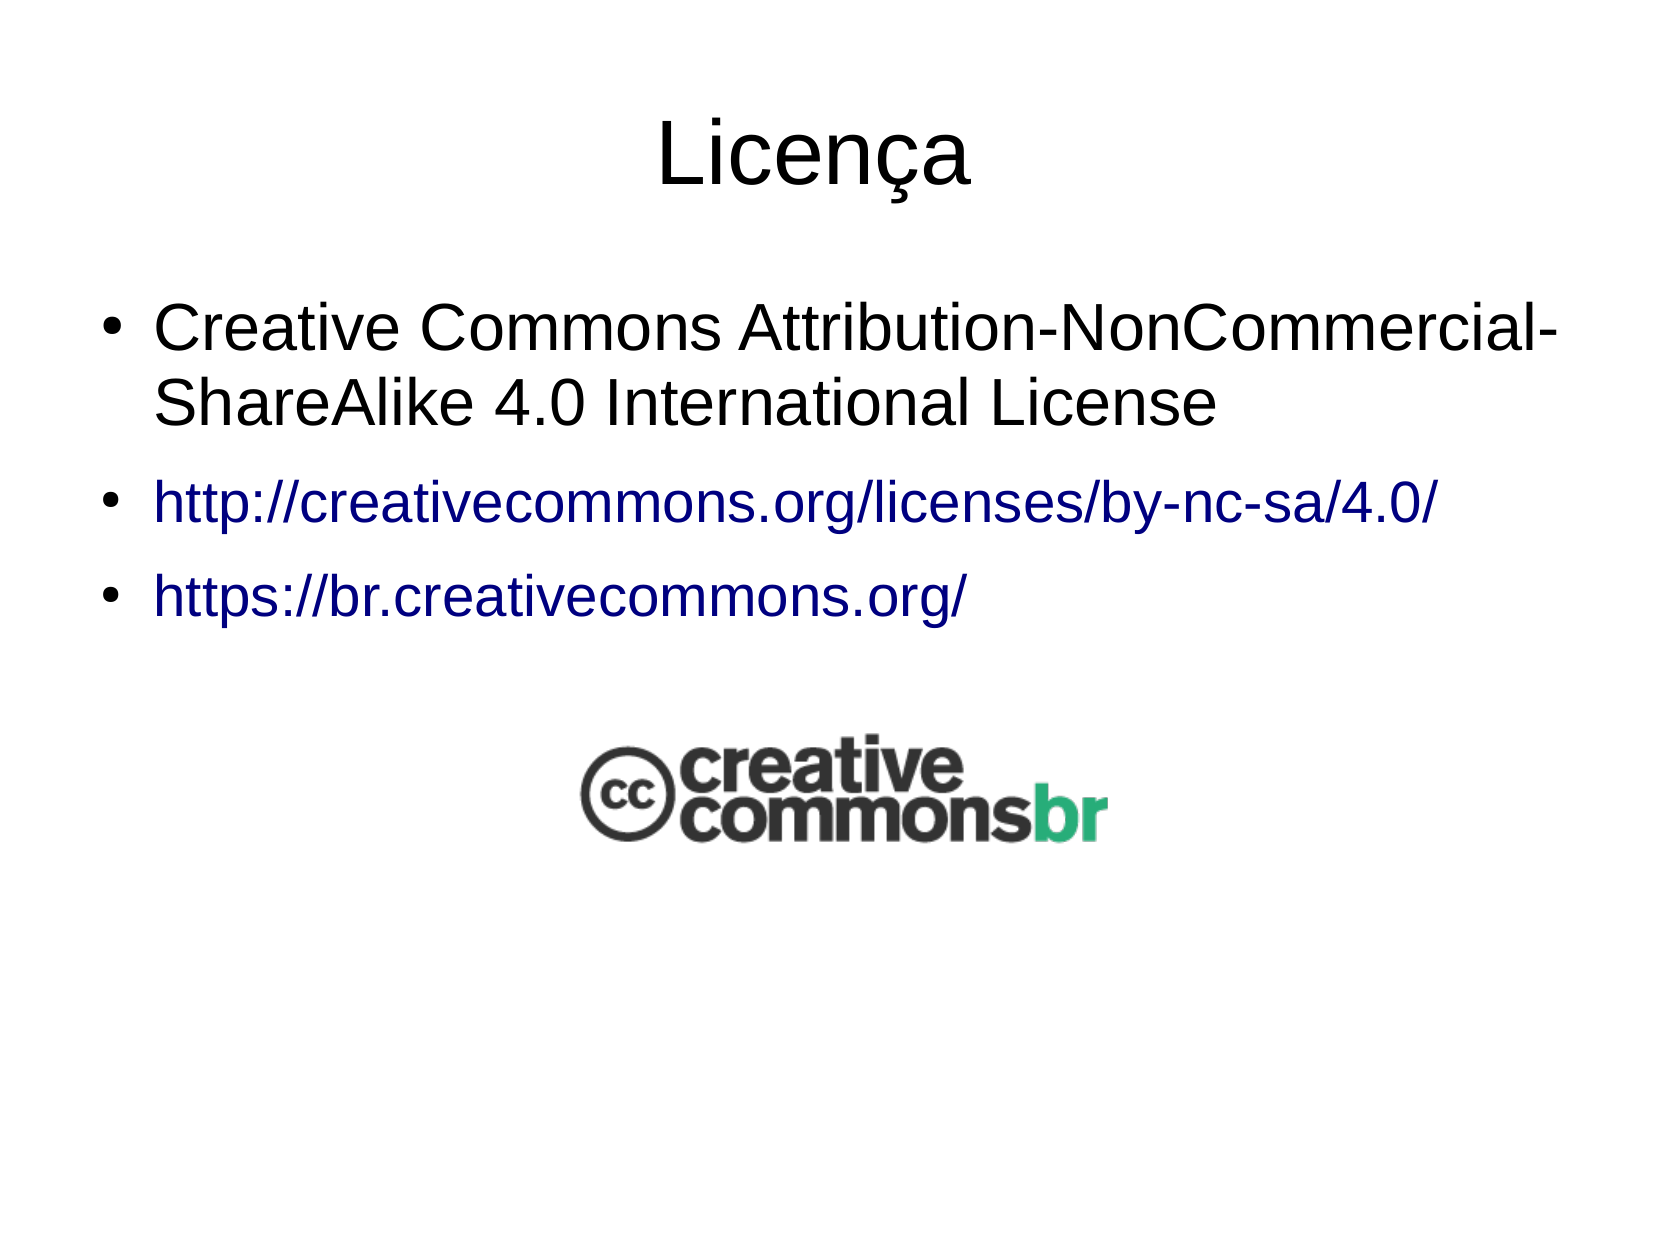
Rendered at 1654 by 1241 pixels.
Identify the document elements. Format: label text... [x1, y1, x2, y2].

list Creative Commons Attribution-NonCommercial-ShareAlike 4.0 International License http://creativecommons.org/licenses/by-nc-sa/4.0/ https://br.creativecommons.org/ [82, 290, 1571, 1010]
title Licença [82, 49, 1571, 257]
picture [577, 732, 1111, 845]
